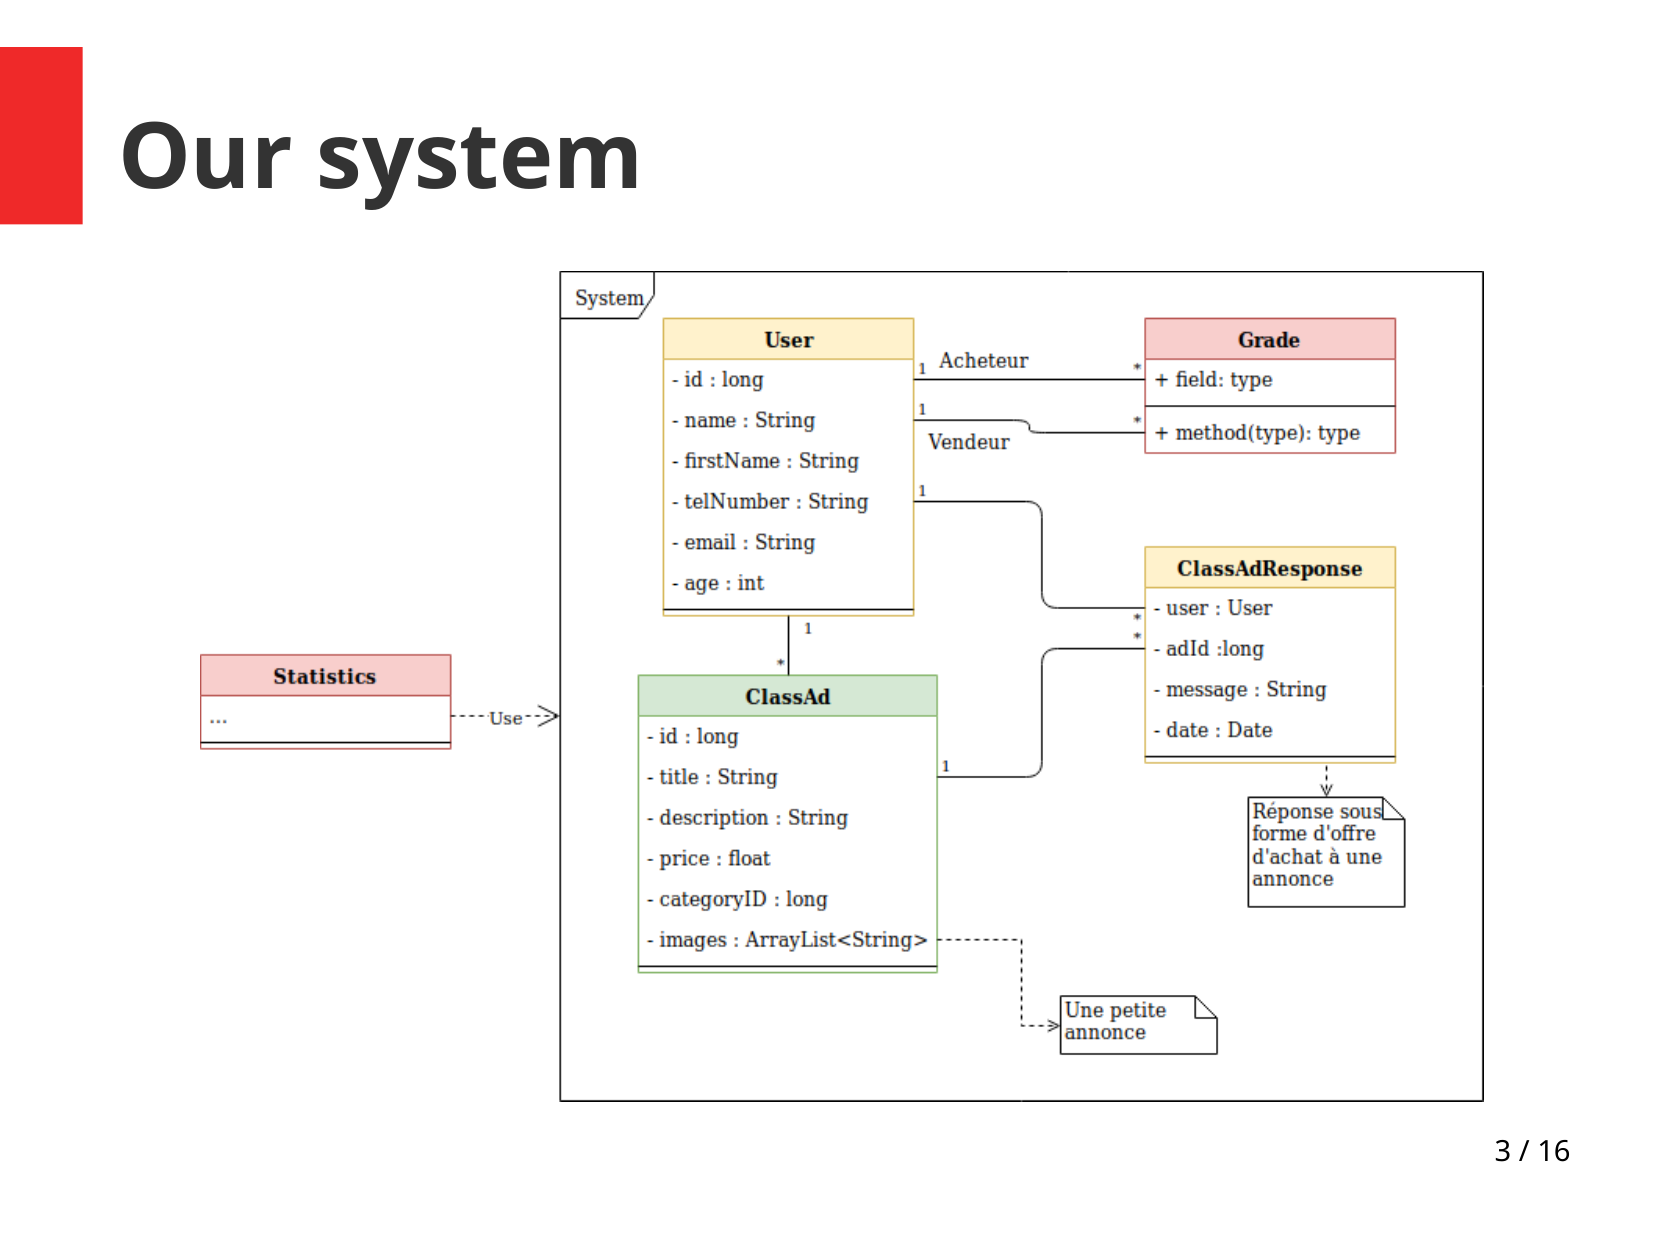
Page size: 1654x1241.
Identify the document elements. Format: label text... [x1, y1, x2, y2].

picture [200, 271, 1484, 1102]
title Our system [118, 49, 1571, 257]
